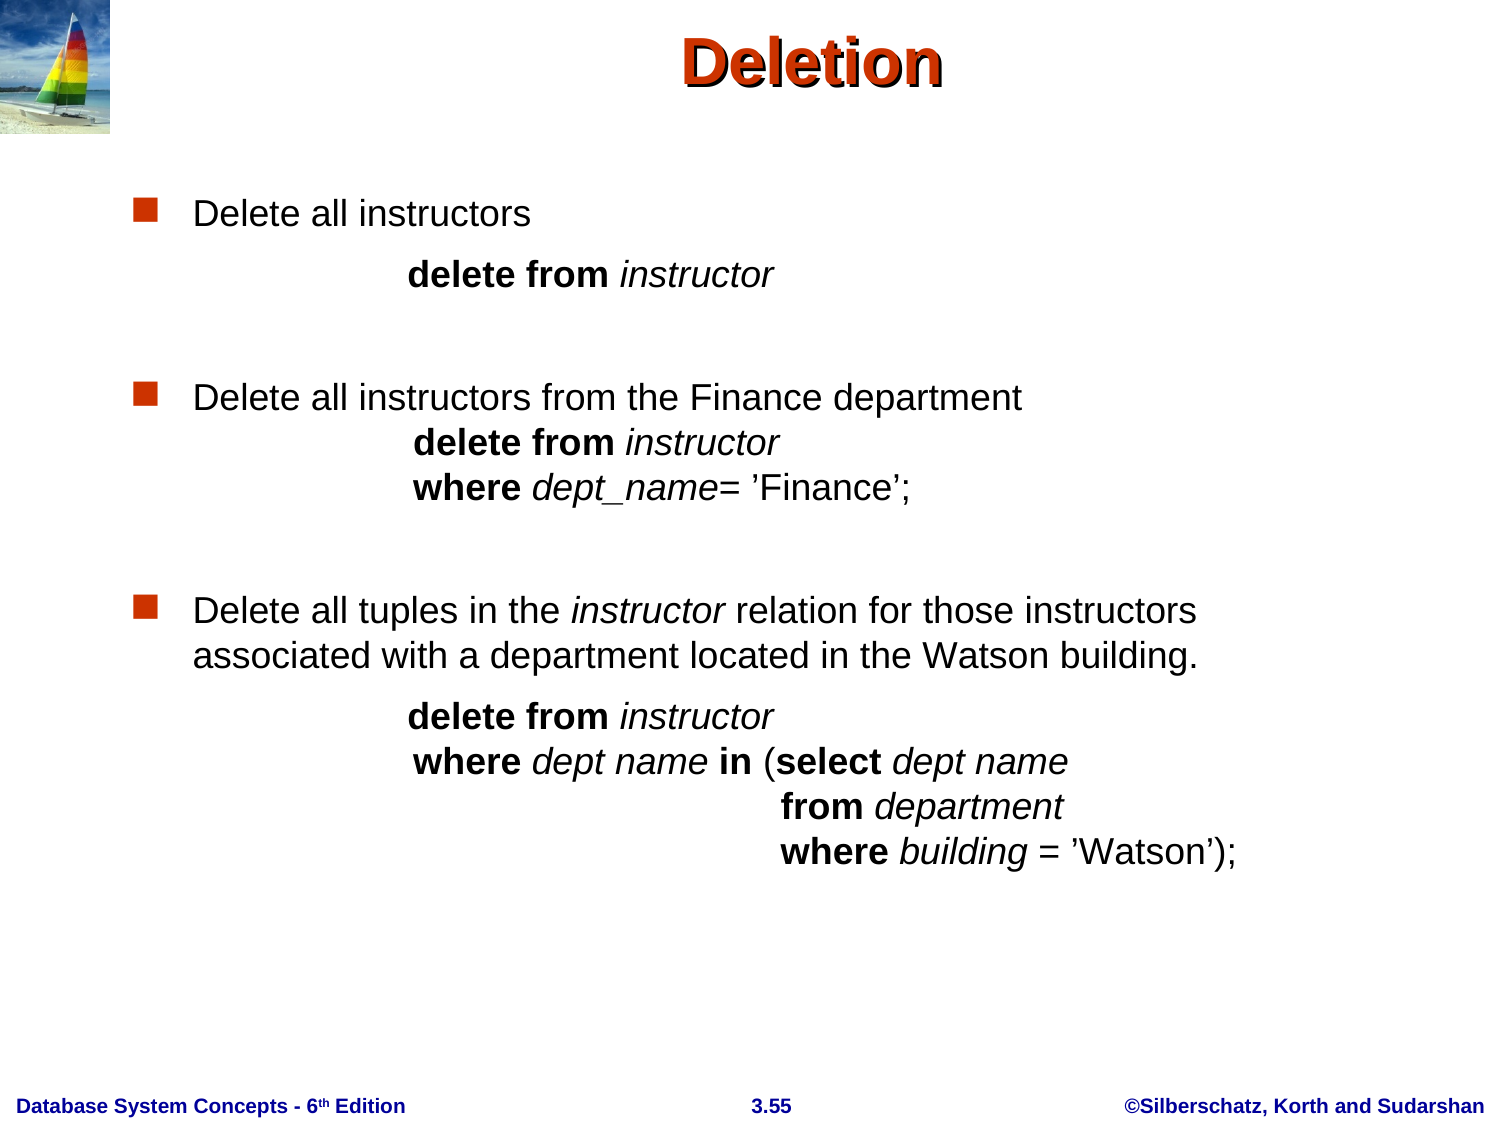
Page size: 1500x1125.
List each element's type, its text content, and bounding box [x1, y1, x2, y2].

list Delete all instructors delete from instructor Delete all instructors from the Finance department delete from instructor where dept_name= ’Finance’; Delete all tuples in the instructor relation for those instructors associated with a department located in the Watson building. delete from instructor where dept name in (select dept name from department where building = ’Watson’); [121, 181, 1393, 1031]
picture [0, 0, 110, 134]
title Deletion [149, 5, 1475, 106]
